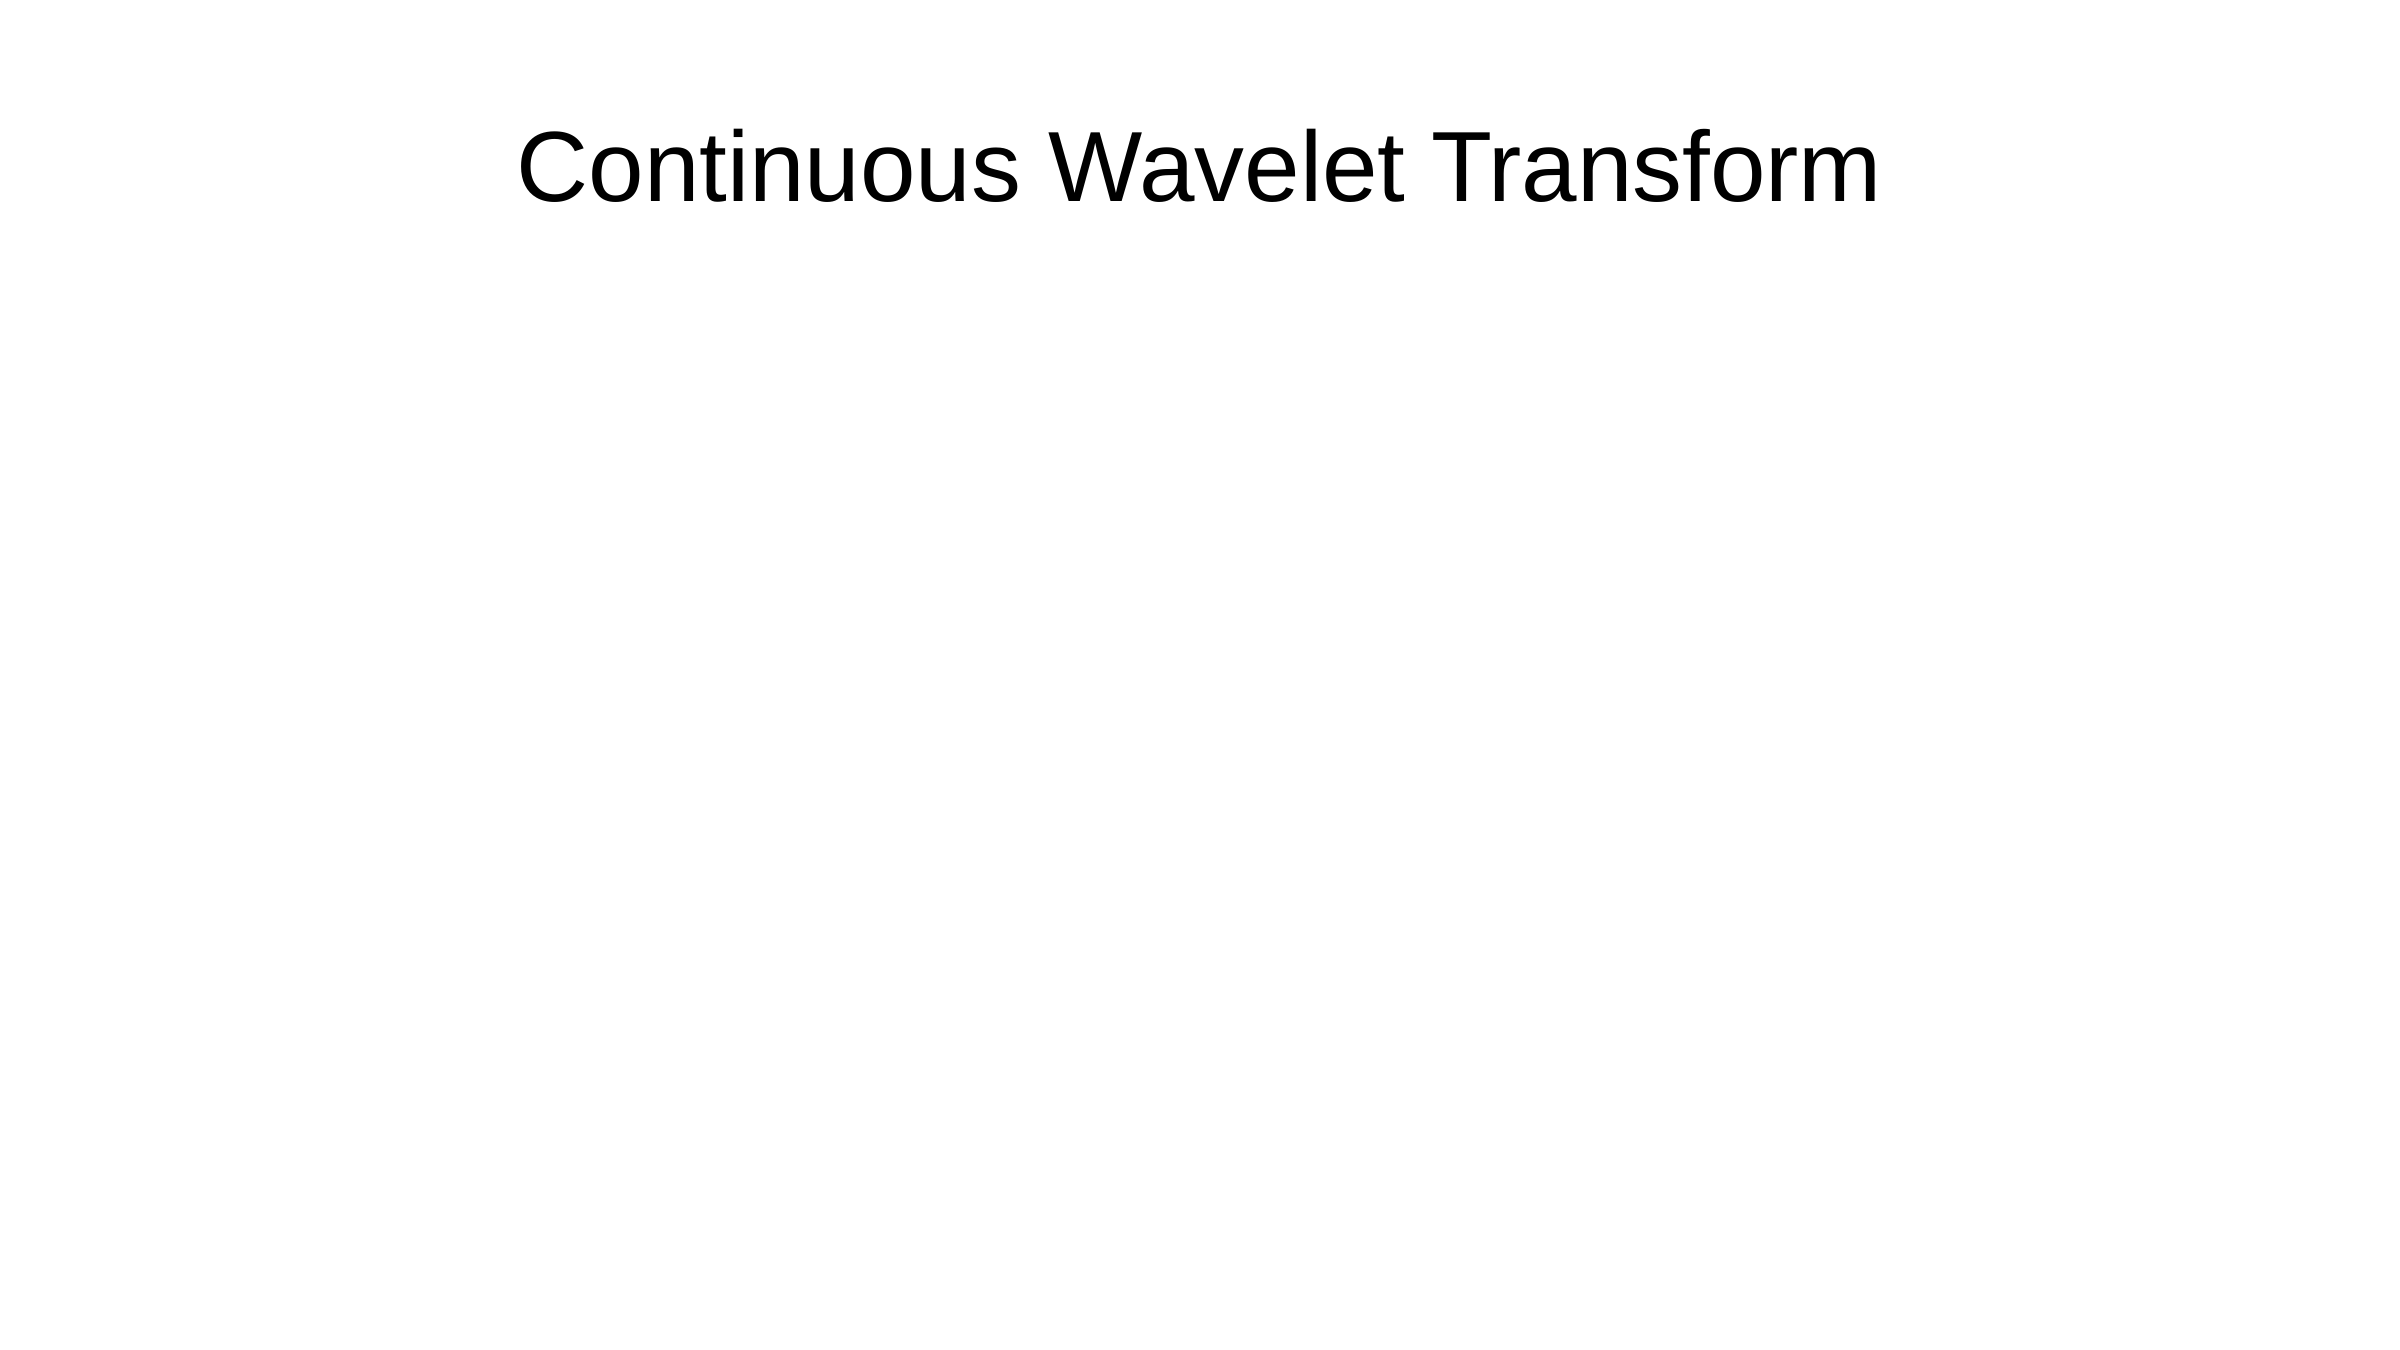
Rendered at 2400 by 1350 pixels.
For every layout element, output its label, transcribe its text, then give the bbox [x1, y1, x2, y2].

title Continuous Wavelet Transform [120, 53, 2280, 280]
